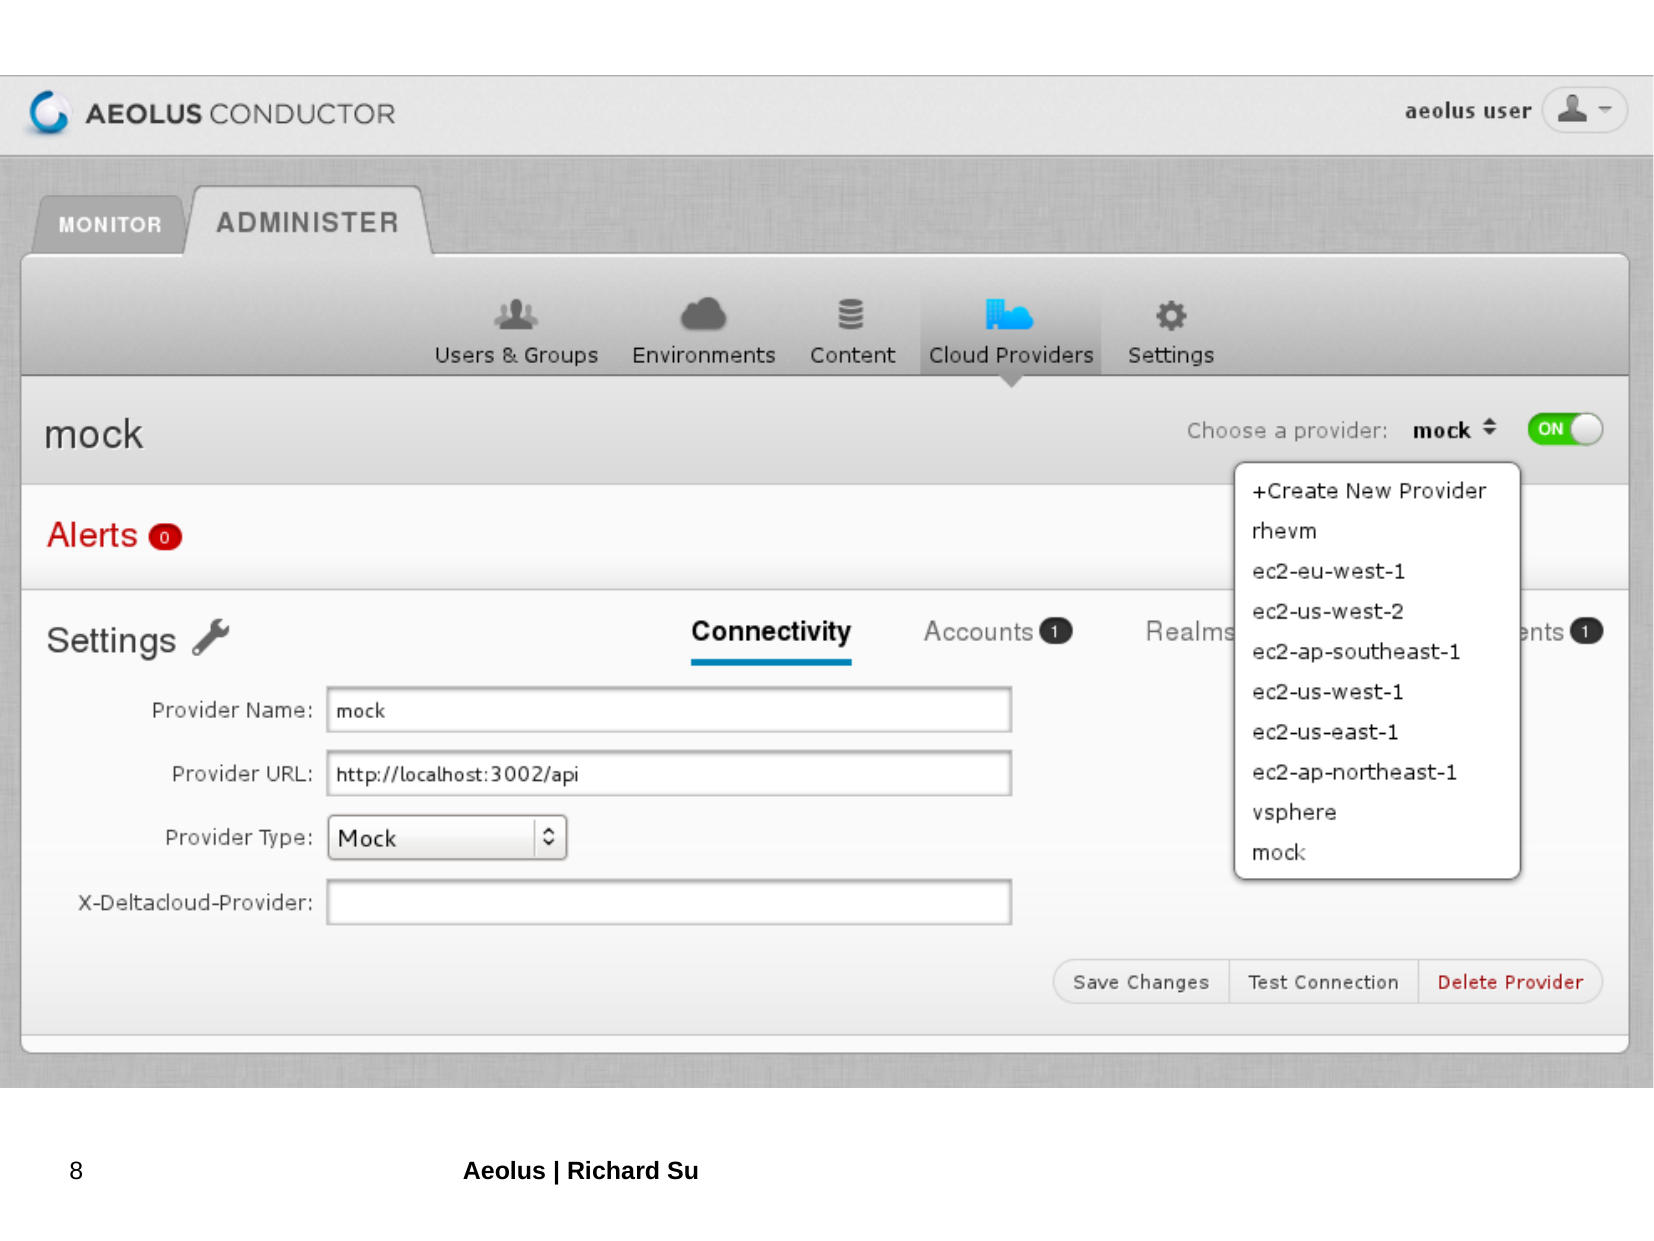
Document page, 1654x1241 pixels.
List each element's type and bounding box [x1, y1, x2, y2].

picture [0, 75, 1654, 1088]
